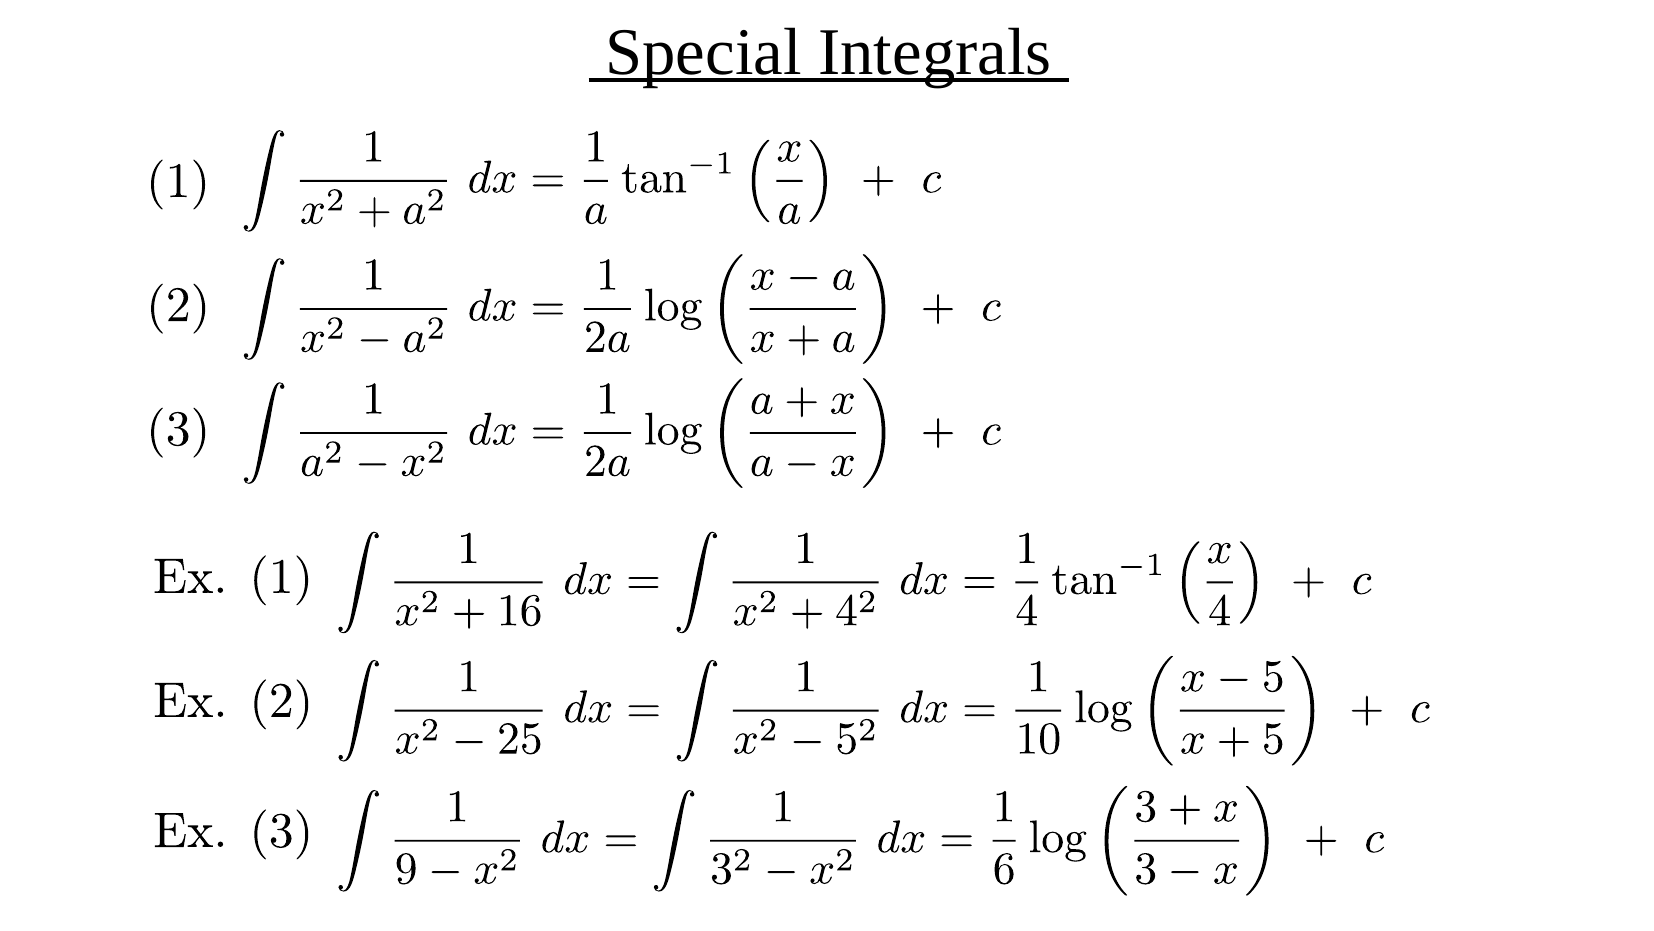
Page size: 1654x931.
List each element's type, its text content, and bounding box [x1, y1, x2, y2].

text_box [148, 407, 206, 458]
text_box [148, 283, 206, 334]
text_box [154, 555, 309, 606]
text_box [243, 130, 942, 232]
text_box [338, 655, 1430, 766]
title Special Integrals [84, 10, 1574, 94]
text_box [337, 531, 1372, 634]
text_box [148, 159, 206, 210]
text_box [154, 679, 309, 730]
text_box [338, 785, 1385, 896]
text_box [243, 254, 1001, 364]
text_box [154, 809, 309, 860]
subtitle [59, 117, 1607, 910]
text_box [243, 378, 1001, 488]
